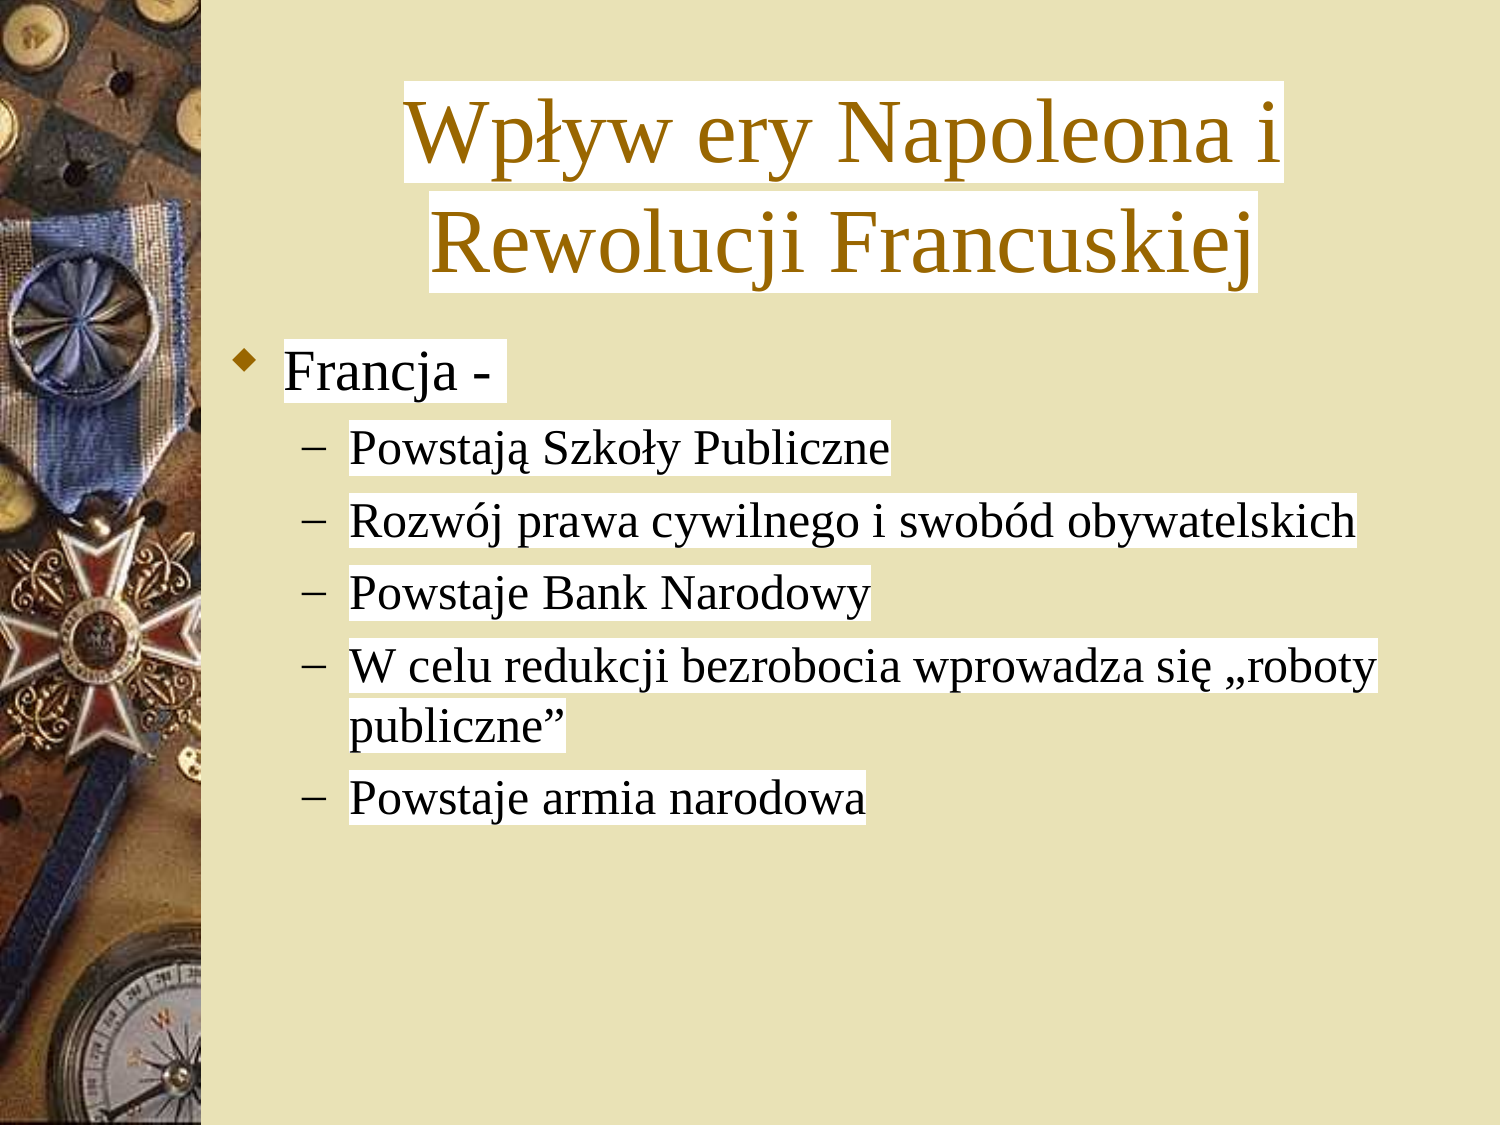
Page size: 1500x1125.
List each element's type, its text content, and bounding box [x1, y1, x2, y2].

picture [0, 0, 201, 1125]
title Wpływ ery Napoleona i Rewolucji Francuskiej [224, 87, 1463, 275]
list Francja - Powstają Szkoły Publiczne Rozwój prawa cywilnego i swobód obywatelskich Powstaje Bank Narodowy W celu redukcji bezrobocia wprowadza się „roboty publiczne” Powstaje armia narodowa [212, 324, 1476, 1000]
